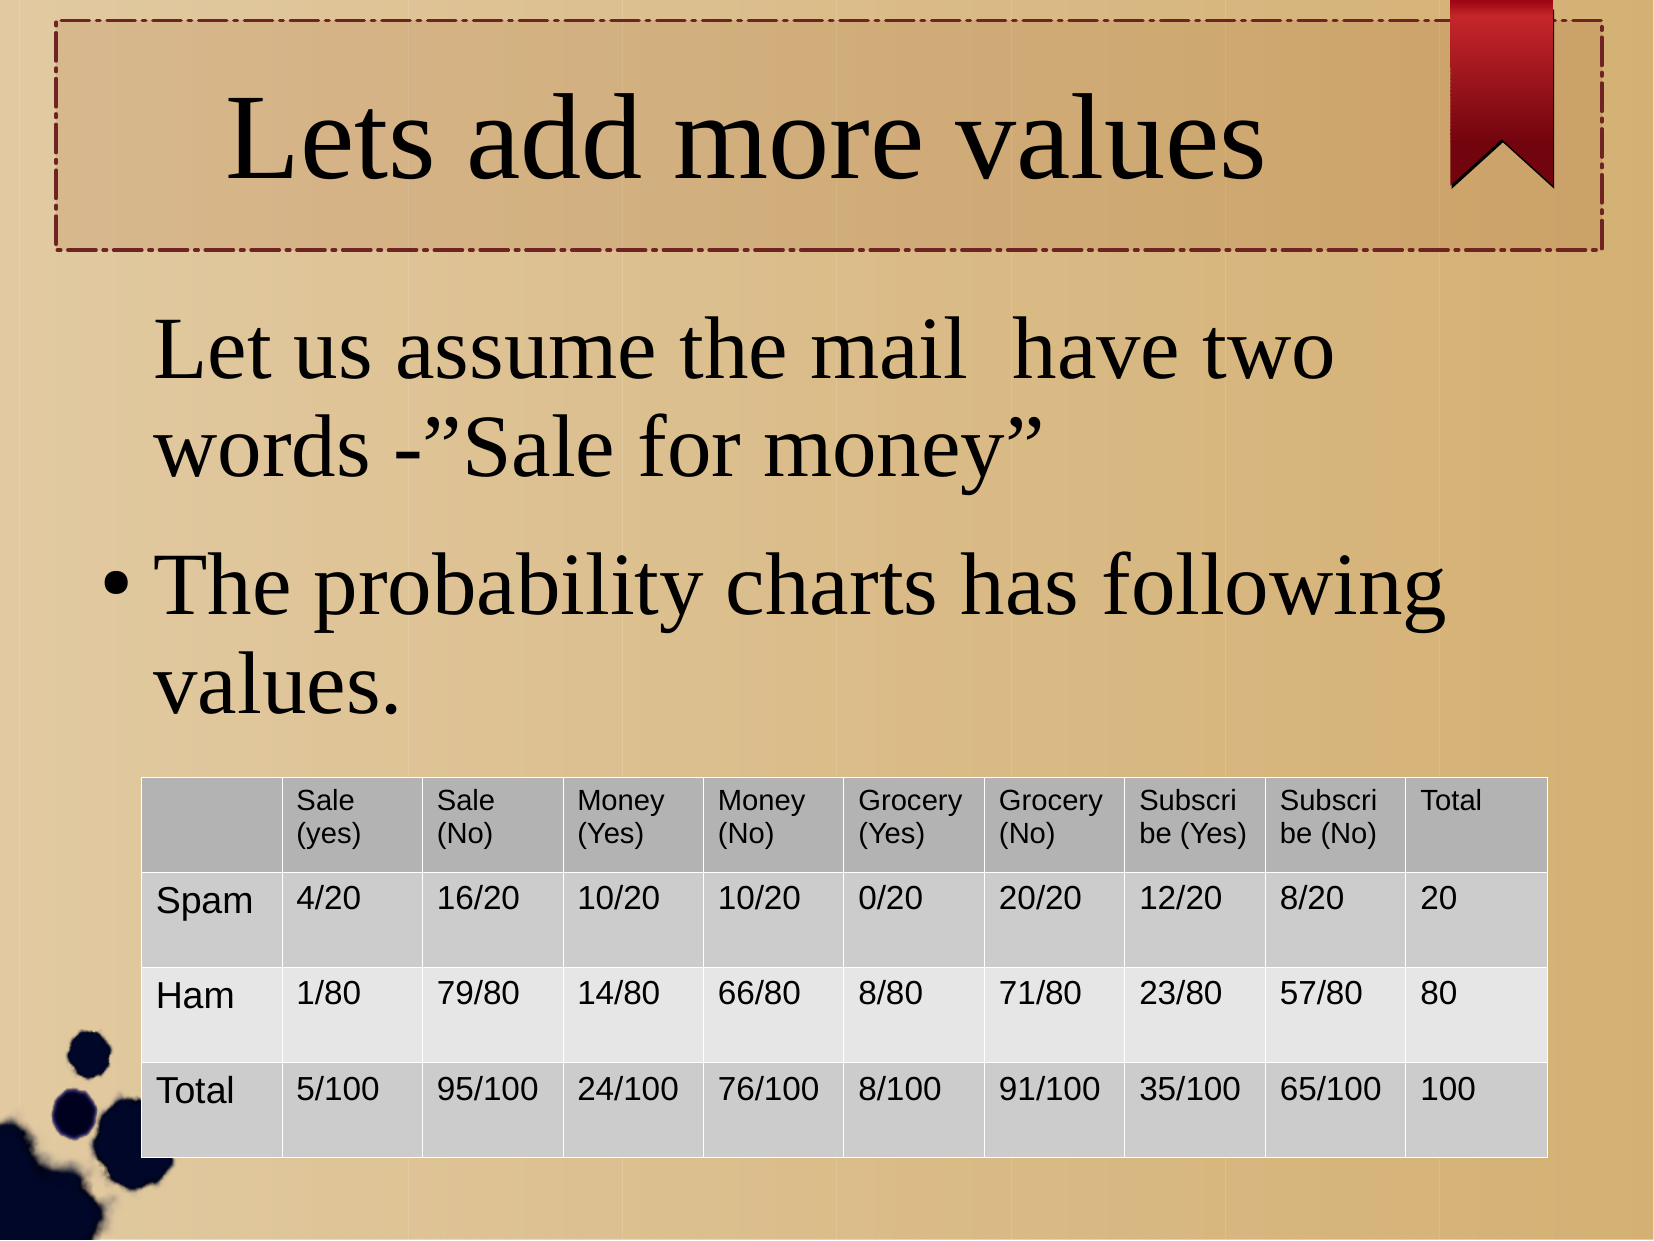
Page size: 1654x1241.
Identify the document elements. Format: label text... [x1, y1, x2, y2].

list Let us assume the mail have two words -”Sale for money” The probability charts has following values. [82, 299, 1571, 1019]
table_cell 16/20 [423, 873, 563, 967]
table_header Subscribe (No) [1266, 778, 1405, 872]
table_cell 14/80 [564, 968, 703, 1062]
table_cell 12/20 [1125, 873, 1265, 967]
table_cell 91/100 [985, 1063, 1124, 1157]
table_cell 71/80 [985, 968, 1124, 1062]
table_cell 65/100 [1266, 1063, 1405, 1157]
table_cell 20/20 [985, 873, 1124, 967]
table_header Money (No) [704, 778, 843, 872]
table_cell Spam [142, 873, 282, 967]
table_cell 1/80 [283, 968, 422, 1062]
table_header Money (Yes) [564, 778, 703, 872]
table_cell 57/80 [1266, 968, 1405, 1062]
table_cell 8/100 [844, 1063, 984, 1157]
table_cell 35/100 [1125, 1063, 1265, 1157]
table_cell 10/20 [704, 873, 843, 967]
table_header Grocery (Yes) [844, 778, 984, 872]
table_cell 20 [1406, 873, 1547, 967]
table_cell 4/20 [283, 873, 422, 967]
table_cell 5/100 [283, 1063, 422, 1157]
table_cell Total [142, 1063, 282, 1157]
table_header Sale (No) [423, 778, 563, 872]
title Lets add more values [82, 47, 1412, 229]
table_header Grocery (No) [985, 778, 1124, 872]
table_cell Ham [142, 968, 282, 1062]
table_cell 8/20 [1266, 873, 1405, 967]
table_header Subscribe (Yes) [1125, 778, 1265, 872]
table_cell 24/100 [564, 1063, 703, 1157]
table_cell 76/100 [704, 1063, 843, 1157]
table_cell 0/20 [844, 873, 984, 967]
table_cell 80 [1406, 968, 1547, 1062]
table_cell 100 [1406, 1063, 1547, 1157]
table_cell 8/80 [844, 968, 984, 1062]
table_cell 23/80 [1125, 968, 1265, 1062]
table_header [142, 778, 282, 872]
table_cell 66/80 [704, 968, 843, 1062]
table_cell 95/100 [423, 1063, 563, 1157]
table_header Sale (yes) [283, 778, 422, 872]
table_cell 10/20 [564, 873, 703, 967]
table_cell 79/80 [423, 968, 563, 1062]
table_header Total [1406, 778, 1547, 872]
